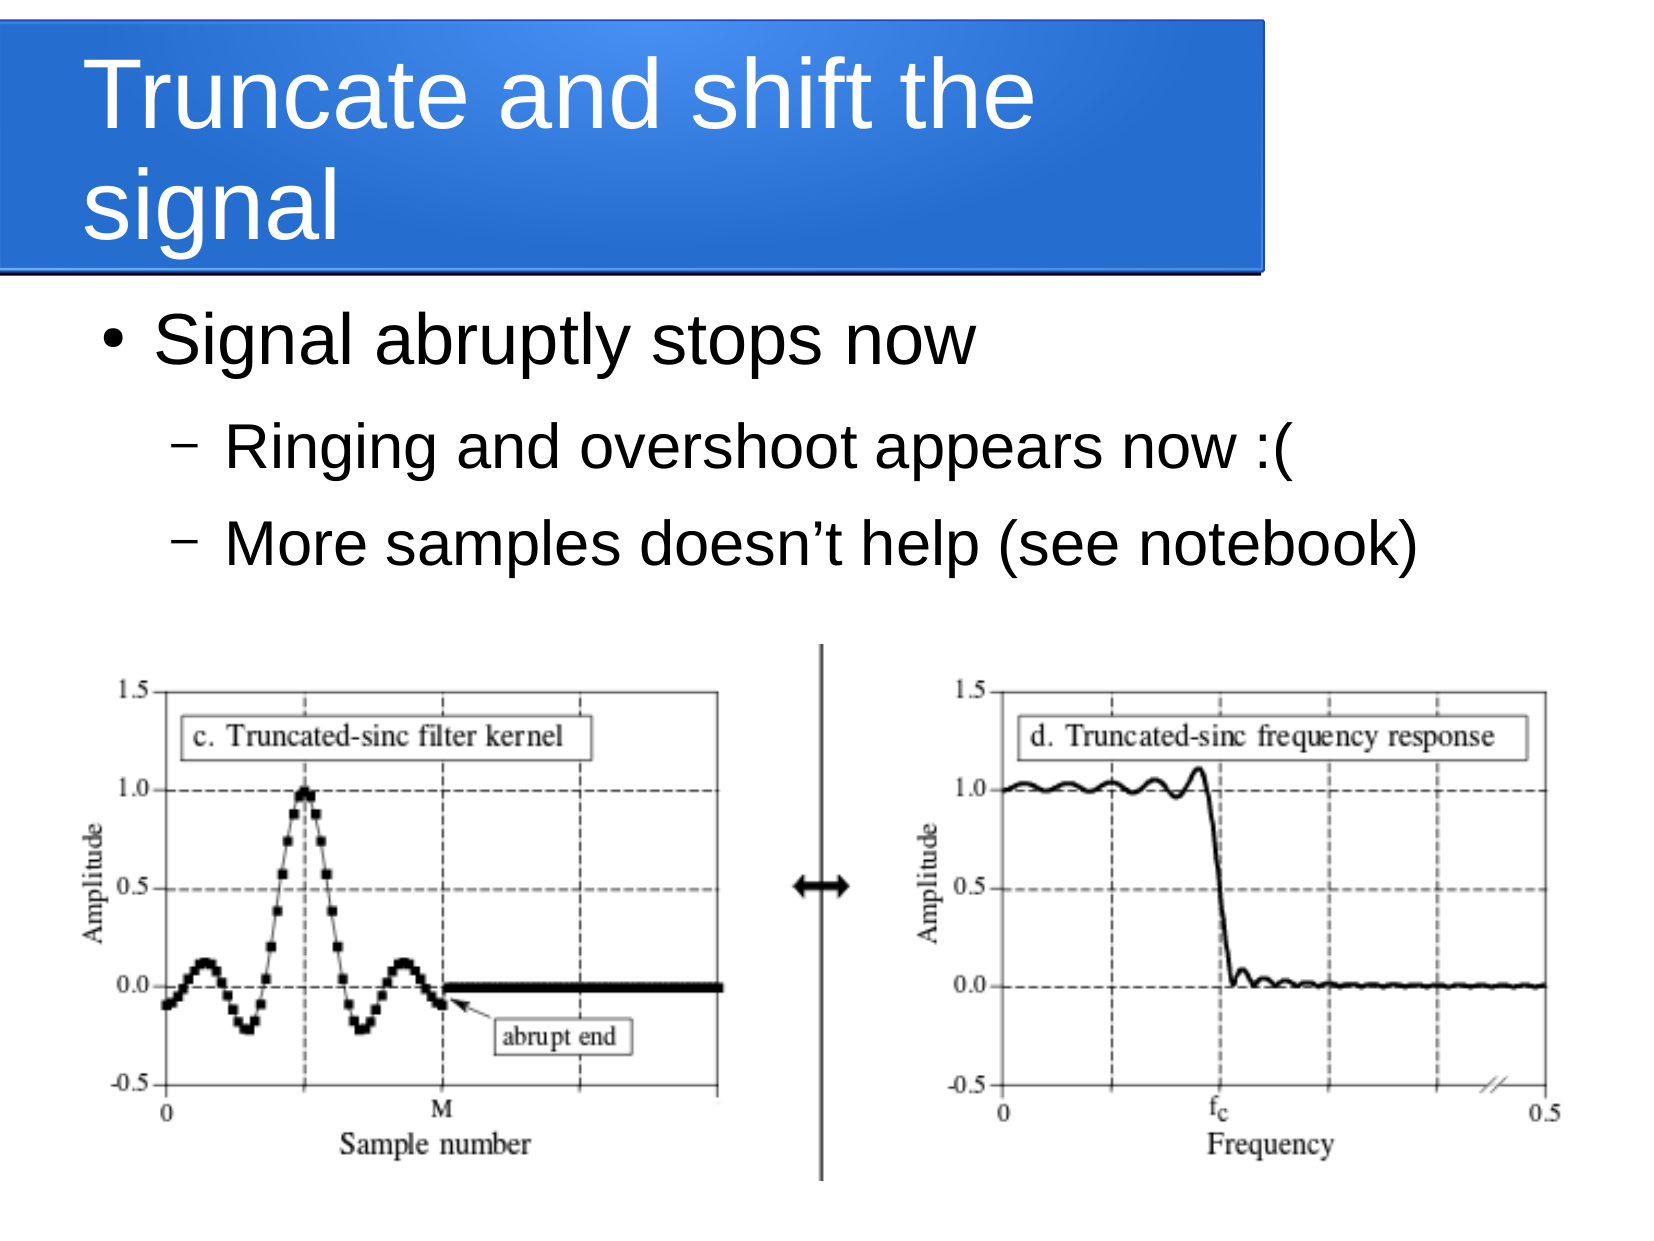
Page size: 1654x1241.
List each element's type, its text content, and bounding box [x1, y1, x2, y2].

picture [0, 644, 1591, 1181]
title Truncate and shift the signal [82, 38, 1235, 261]
list Signal abruptly stops now Ringing and overshoot appears now :( More samples doesn’t help (see notebook) [82, 299, 1571, 644]
